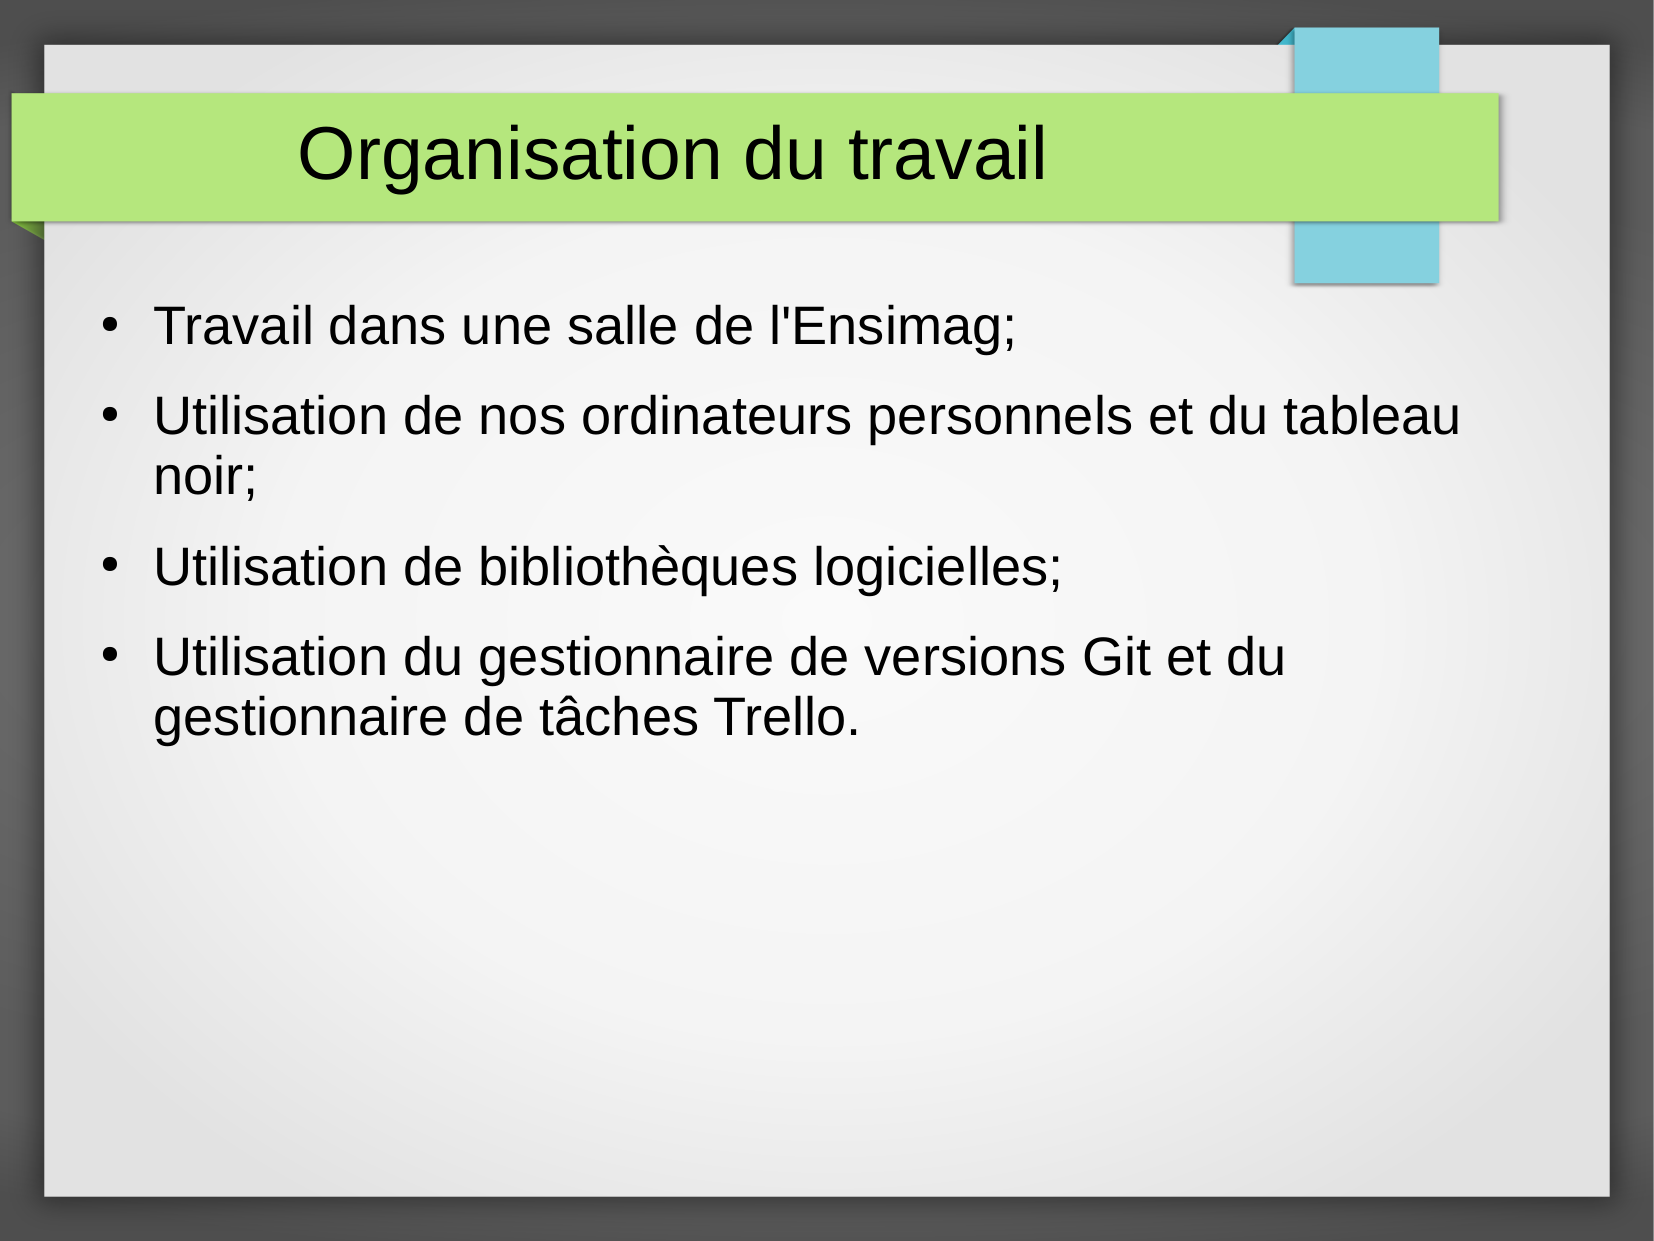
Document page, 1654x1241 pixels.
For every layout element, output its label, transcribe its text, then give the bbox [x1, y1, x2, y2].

picture [0, 0, 1654, 1241]
list Travail dans une salle de l'Ensimag; Utilisation de nos ordinateurs personnels et du tableau noir; Utilisation de bibliothèques logicielles; Utilisation du gestionnaire de versions Git et du gestionnaire de tâches Trello. [82, 295, 1571, 1015]
title Organisation du travail [82, 94, 1264, 213]
